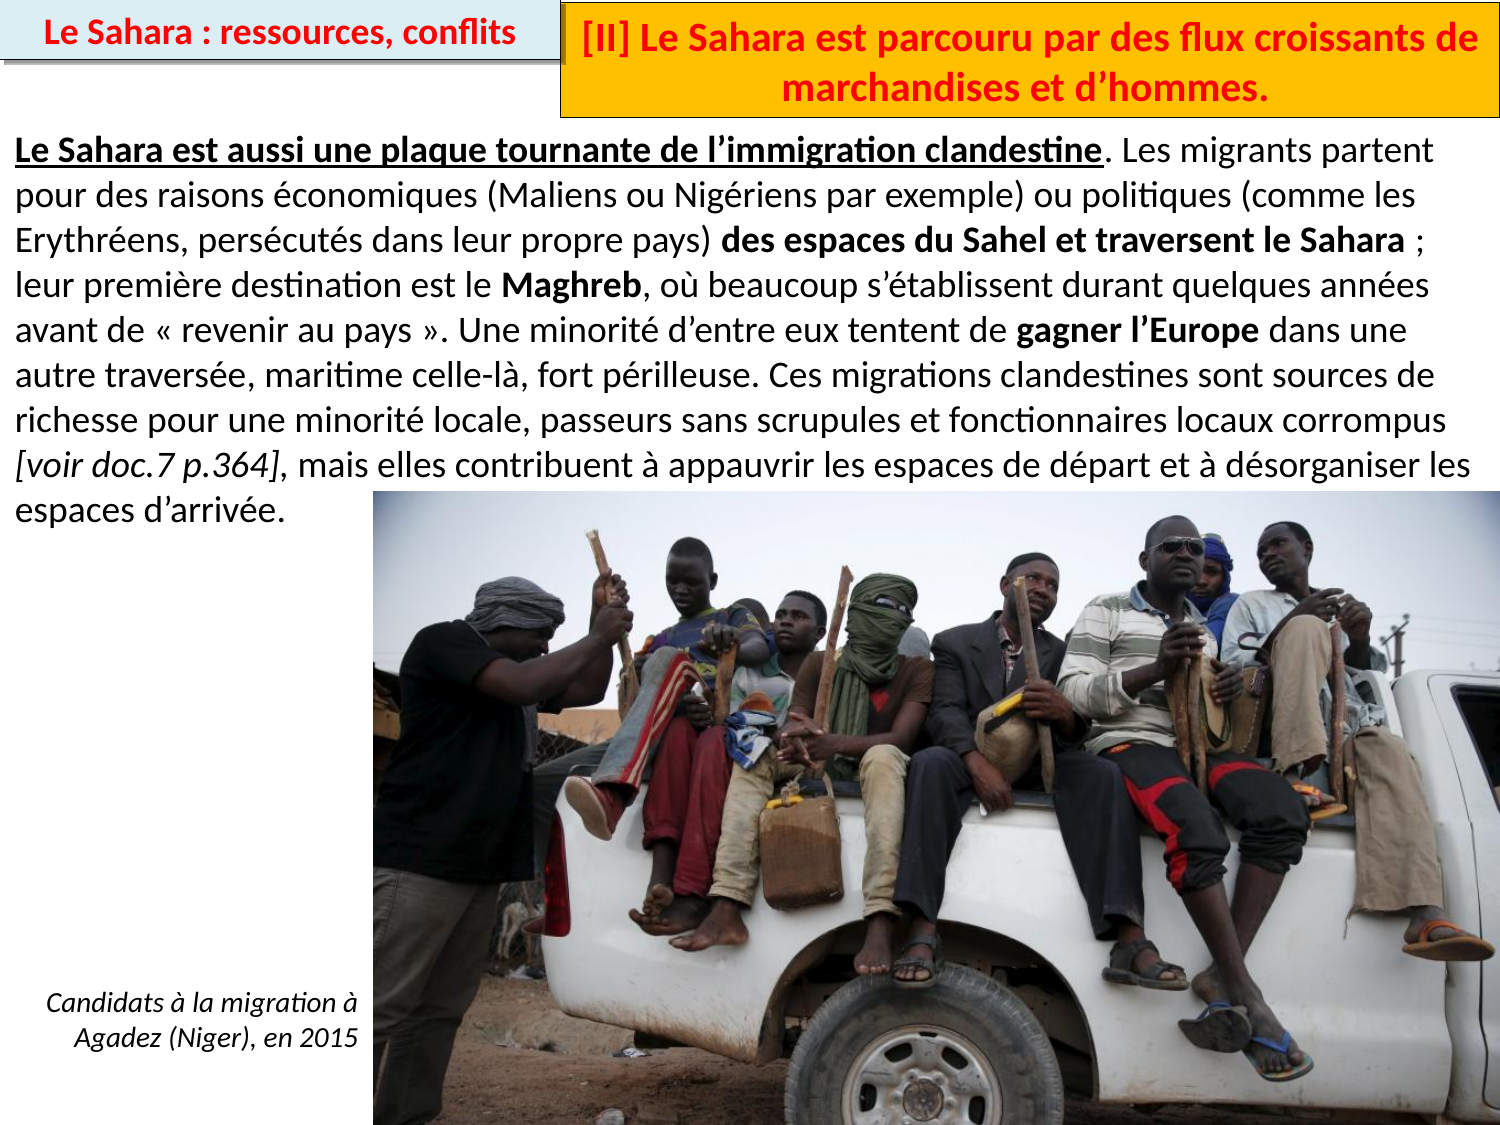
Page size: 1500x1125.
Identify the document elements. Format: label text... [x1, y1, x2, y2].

text_box Le Sahara : ressources, conflits [0, 0, 561, 60]
text_box Candidats à la migration à Agadez (Niger), en 2015 [0, 975, 374, 1061]
text_box [II] Le Sahara est parcouru par des flux croissants de marchandises et d’hommes. [560, 2, 1500, 117]
picture [373, 491, 1500, 1125]
text_box Le Sahara est aussi une plaque tournante de l’immigration clandestine. Les migrants partent pour des raisons économiques (Maliens ou Nigériens par exemple) ou politiques (comme les Erythréens, persécutés dans leur propre pays) des espaces du Sahel et traversent le Sahara ; leur première destination est le Maghreb, où beaucoup s’établissent durant quelques années avant de « revenir au pays ». Une minorité d’entre eux tentent de gagner l’Europe dans une autre traversée, maritime celle-là, fort périlleuse. Ces migrations clandestines sont sources de richesse pour une minorité locale, passeurs sans scrupules et fonctionnaires locaux corrompus [voir doc.7 p.364], mais elles contribuent à appauvrir les espaces de départ et à désorganiser les espaces d’arrivée. [0, 117, 1500, 538]
